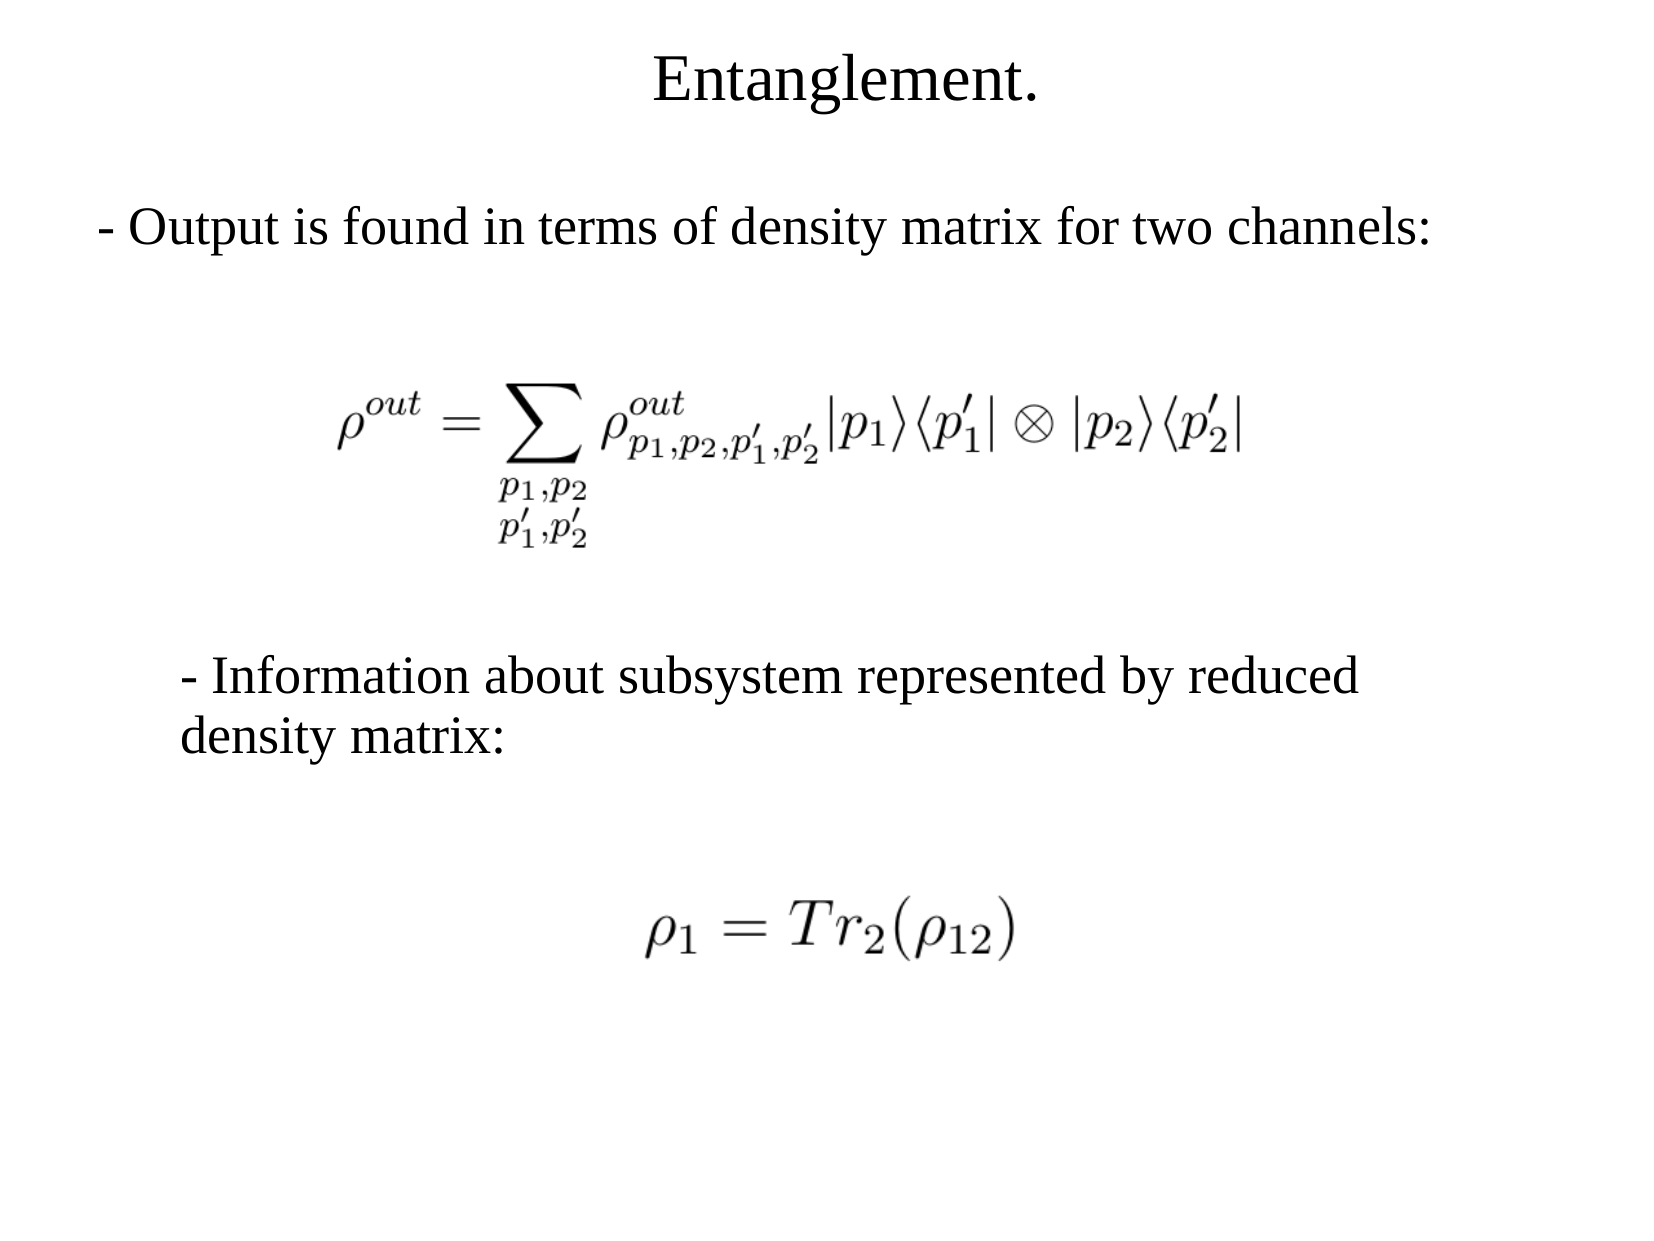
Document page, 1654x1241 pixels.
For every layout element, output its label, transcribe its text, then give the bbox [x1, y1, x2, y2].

picture [331, 366, 1264, 556]
text_box - Information about subsystem represented by reduced density matrix: [165, 637, 1501, 780]
text_box - Output is found in terms of density matrix for two channels: [82, 188, 1453, 284]
picture [578, 862, 1070, 993]
text_box Entanglement. [637, 33, 1063, 142]
